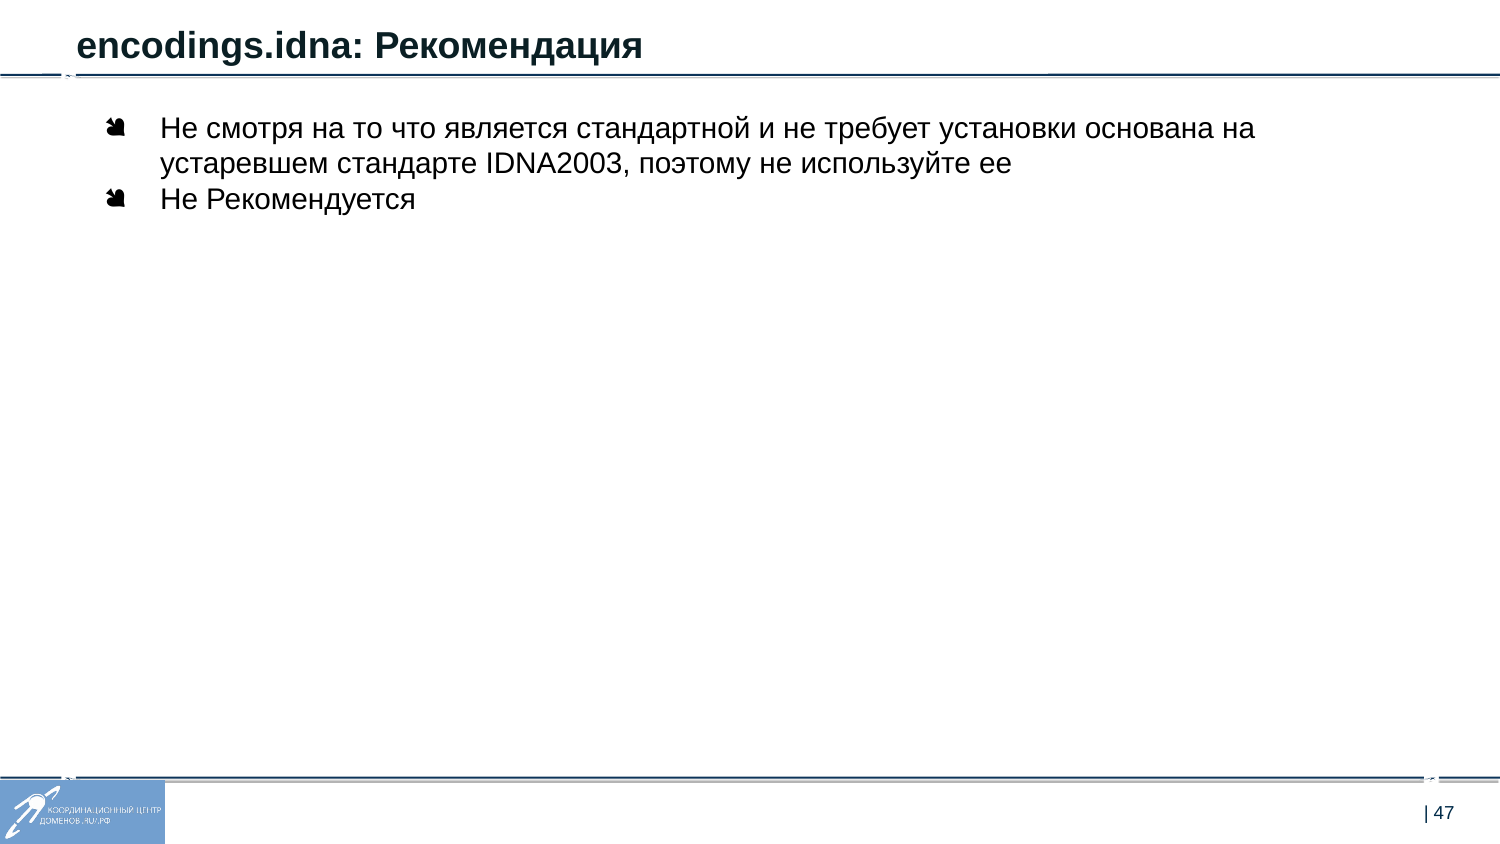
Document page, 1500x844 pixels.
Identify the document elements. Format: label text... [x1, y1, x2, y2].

picture [0, 779, 166, 844]
list Не смотря на то что является стандартной и не требует установки основана на устаревшем стандарте IDNA2003, поэтому не используйте ее Не Рекомендуется [70, 93, 1368, 656]
title encodings.idna: Рекомендация [61, 5, 1376, 62]
